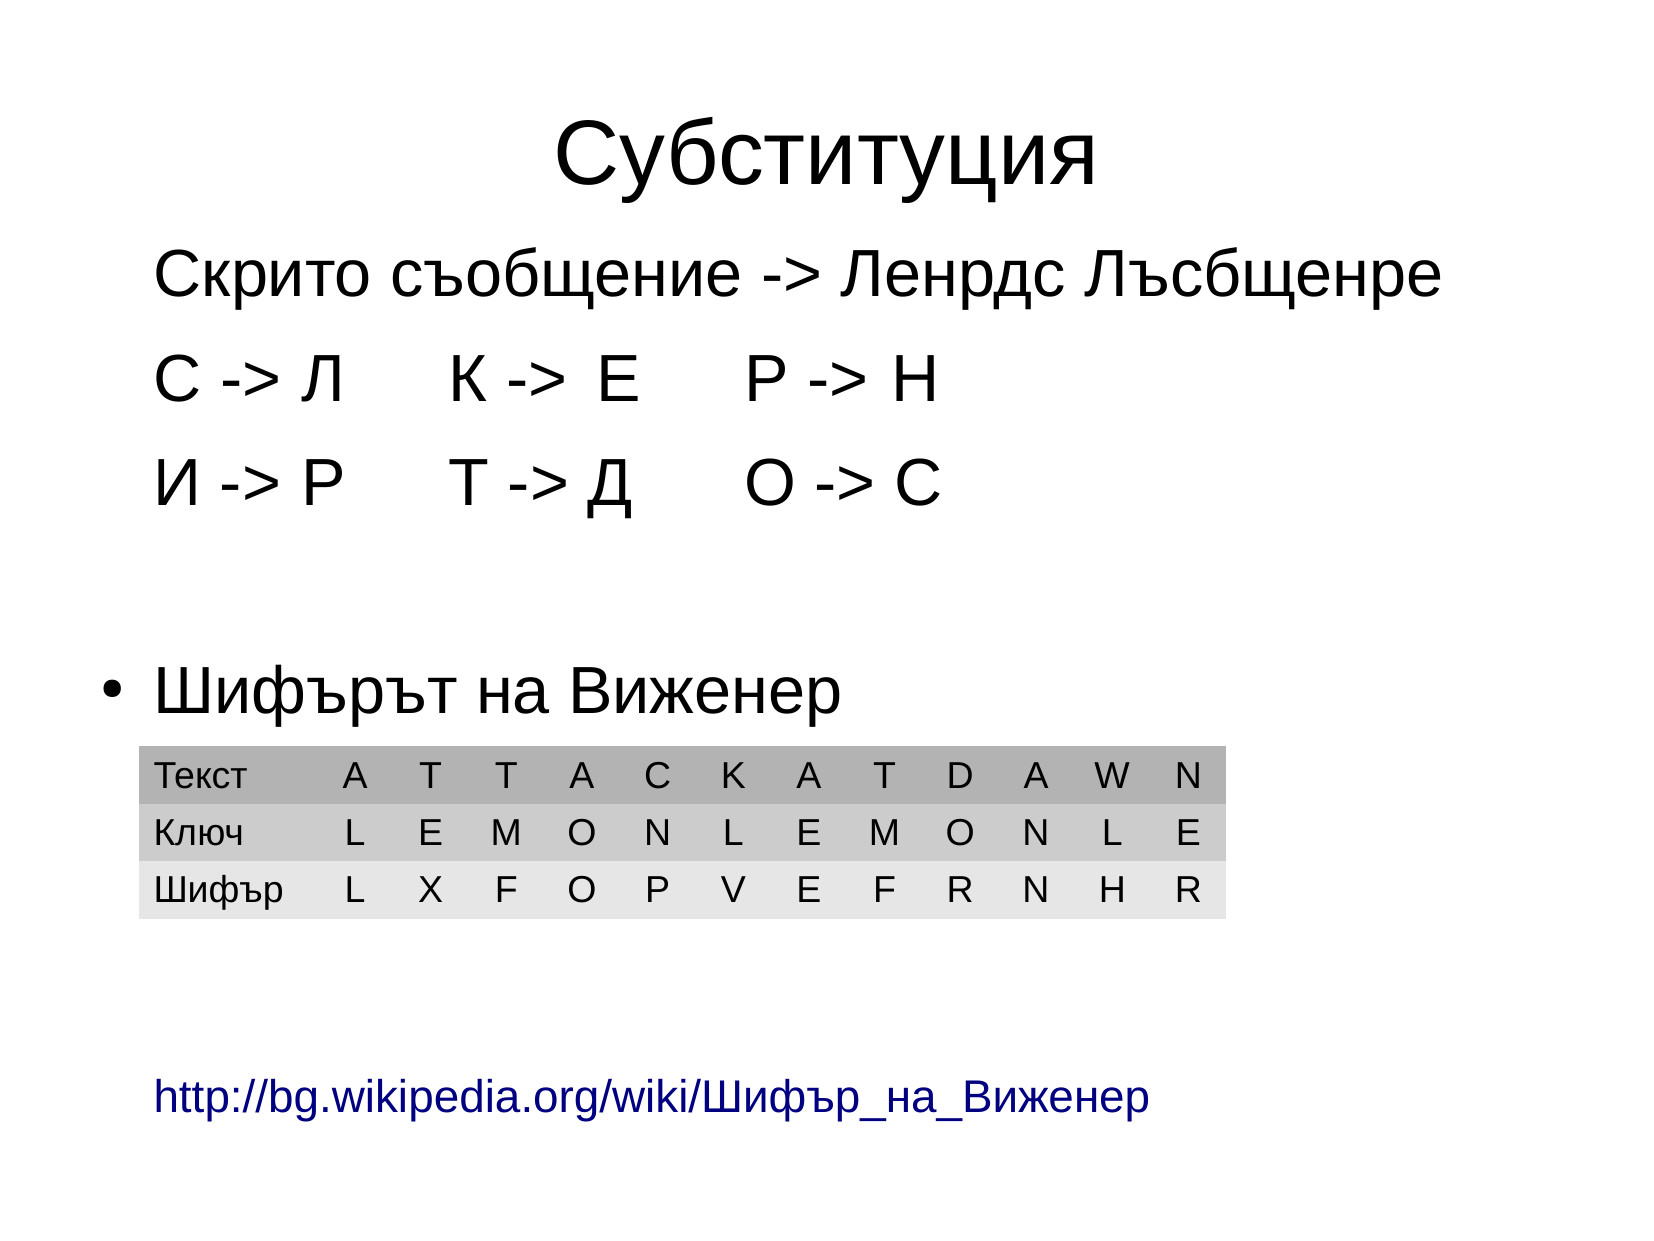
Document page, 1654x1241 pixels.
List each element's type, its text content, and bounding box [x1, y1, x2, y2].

table_header A [998, 746, 1074, 804]
table_cell E [771, 861, 847, 919]
table_header Т [393, 746, 468, 804]
table_cell L [317, 861, 393, 919]
list Скрито съобщение -> Ленрдс Лъсбщенре С -> Л К -> Е Р -> Н И -> Р Т -> Д О -> С Шифърът на Виженер http://bg.wikipedia.org/wiki/Шифър_на_Виженер [82, 236, 1571, 1211]
table_header W [1074, 746, 1150, 804]
table_header T [847, 746, 922, 804]
table_cell F [847, 861, 922, 919]
table_cell N [620, 804, 695, 861]
table_header А [317, 746, 393, 804]
table_cell V [695, 861, 771, 919]
table_header A [771, 746, 847, 804]
table_cell N [998, 861, 1074, 919]
table_cell R [922, 861, 998, 919]
table_cell L [317, 804, 393, 861]
title Субституция [82, 56, 1571, 236]
table_cell E [771, 804, 847, 861]
table_header D [922, 746, 998, 804]
table_cell L [695, 804, 771, 861]
table_header А [544, 746, 620, 804]
table_cell M [468, 804, 544, 861]
table_header Т [468, 746, 544, 804]
table_cell Шифър [139, 861, 317, 919]
table_cell Ключ [139, 804, 317, 861]
table_cell O [544, 804, 620, 861]
table_cell H [1074, 861, 1150, 919]
table_cell P [620, 861, 695, 919]
table_cell N [998, 804, 1074, 861]
table_cell X [393, 861, 468, 919]
table_cell R [1150, 861, 1226, 919]
table_cell O [544, 861, 620, 919]
table_header Текст [139, 746, 317, 804]
table_header K [695, 746, 771, 804]
table_header N [1150, 746, 1226, 804]
table_cell L [1074, 804, 1150, 861]
table_header C [620, 746, 695, 804]
table_cell E [1150, 804, 1226, 861]
table_cell F [468, 861, 544, 919]
table_cell M [847, 804, 922, 861]
table_cell E [393, 804, 468, 861]
table_cell O [922, 804, 998, 861]
